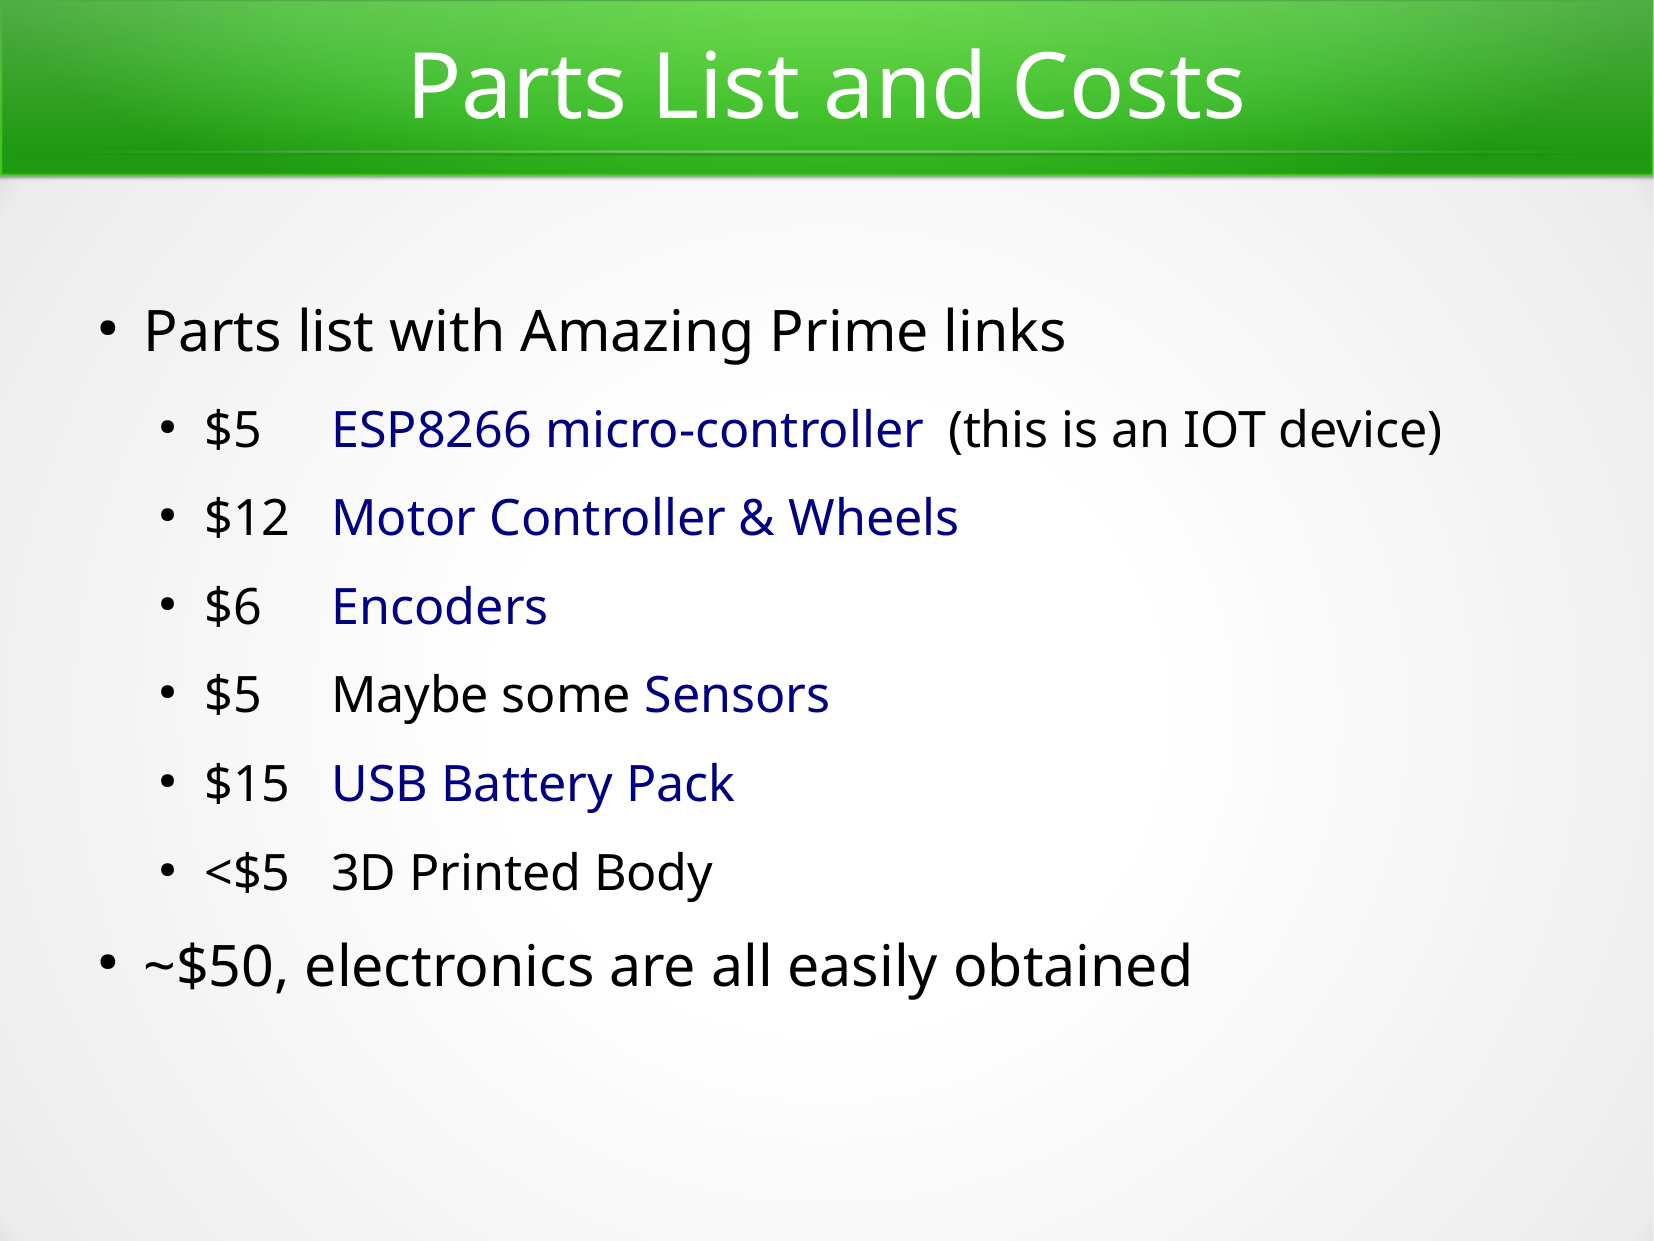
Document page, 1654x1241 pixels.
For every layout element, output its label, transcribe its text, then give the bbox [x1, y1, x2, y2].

list Parts list with Amazing Prime links $5 ESP8266 micro-controller (this is an IOT device) $12 Motor Controller & Wheels $6 Encoders $5 Maybe some Sensors $15 USB Battery Pack <$5 3D Printed Body ~$50, electronics are all easily obtained [82, 290, 1654, 1010]
title Parts List and Costs [82, 11, 1571, 154]
picture [0, 0, 1654, 1241]
